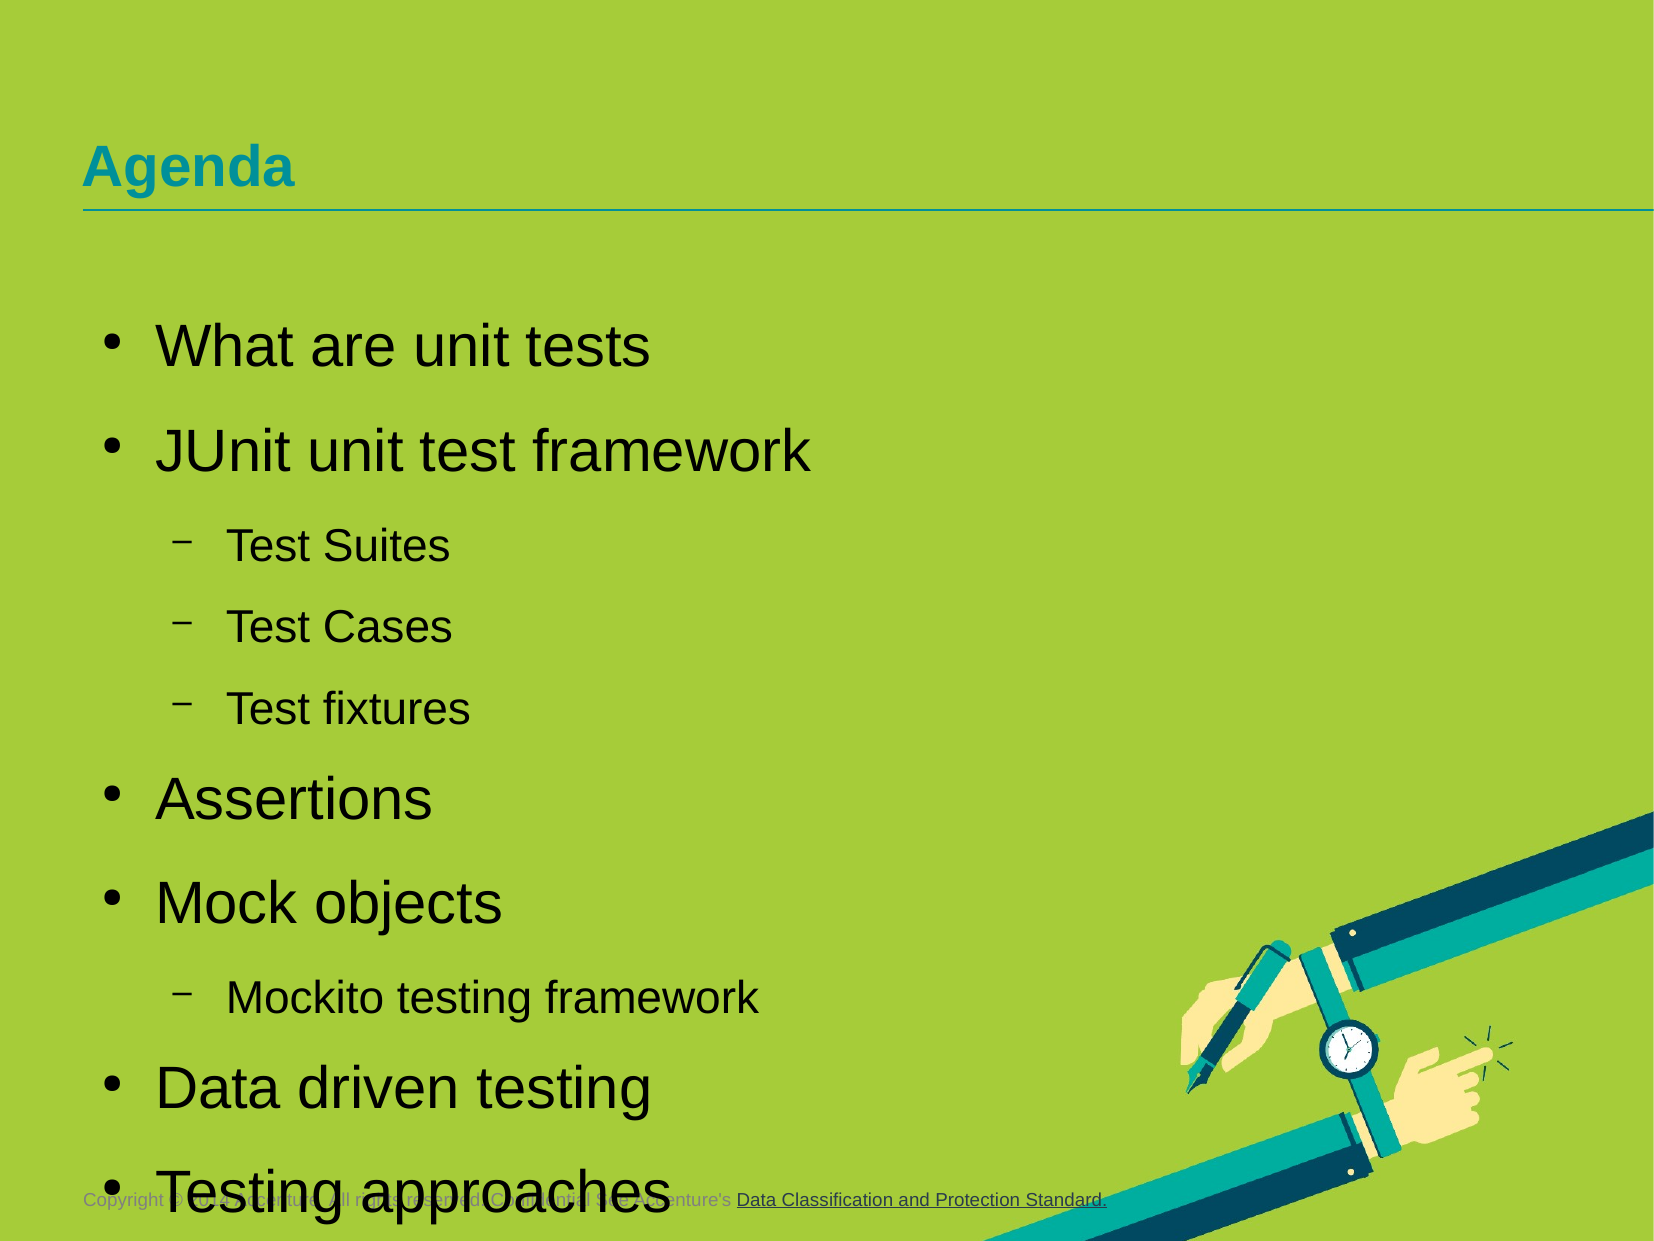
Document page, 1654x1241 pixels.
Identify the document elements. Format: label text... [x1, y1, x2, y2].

picture [1347, 1167, 1354, 1175]
picture [1186, 848, 1654, 1241]
picture [0, 0, 1654, 1241]
title Agenda [81, 56, 1654, 199]
list What are unit tests JUnit unit test framework Test Suites Test Cases Test fixtures Assertions Mock objects Mockito testing framework Data driven testing Testing approaches [84, 299, 1573, 1166]
